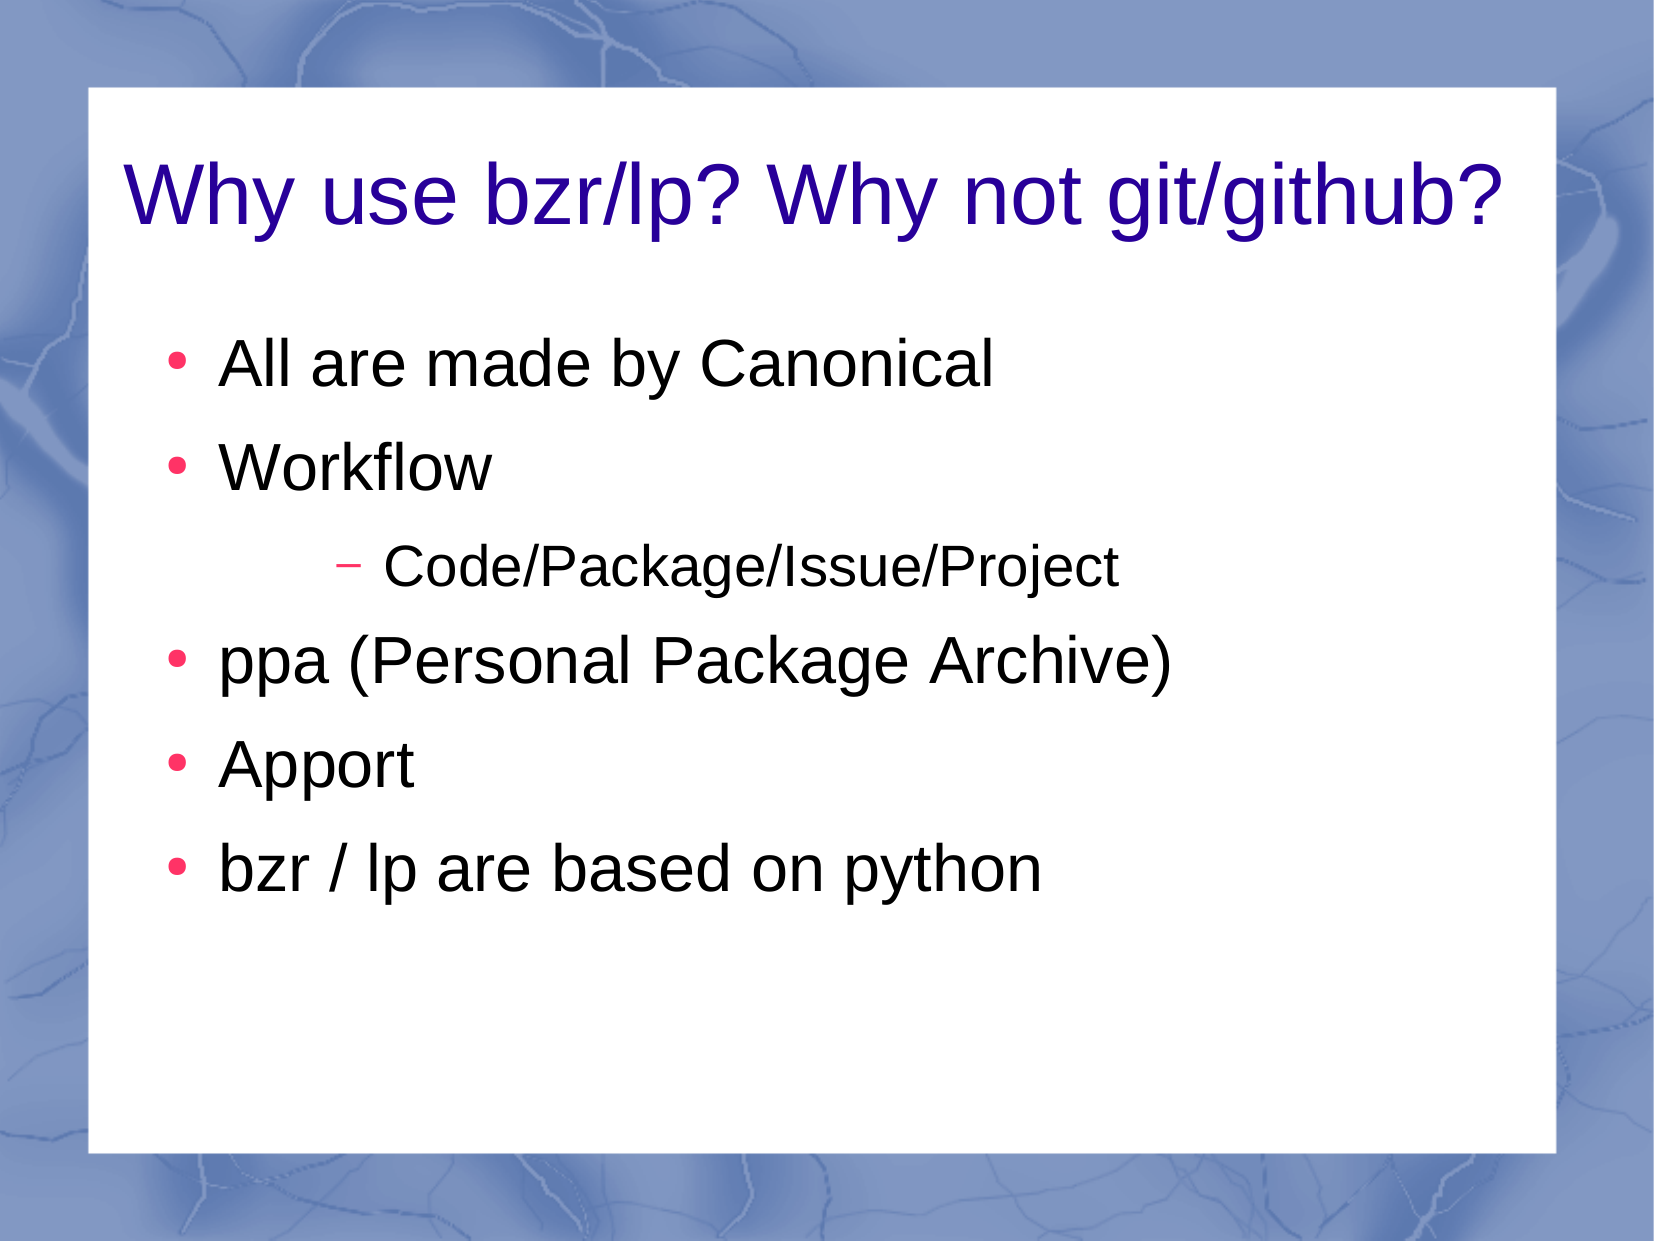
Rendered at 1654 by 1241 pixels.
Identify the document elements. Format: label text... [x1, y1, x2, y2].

picture [0, 0, 1654, 1241]
title Why use bzr/lp? Why not git/github? [118, 90, 1536, 298]
list All are made by Canonical Workflow Code/Package/Issue/Project ppa (Personal Package Archive) Apport bzr / lp are based on python [147, 325, 1506, 1031]
